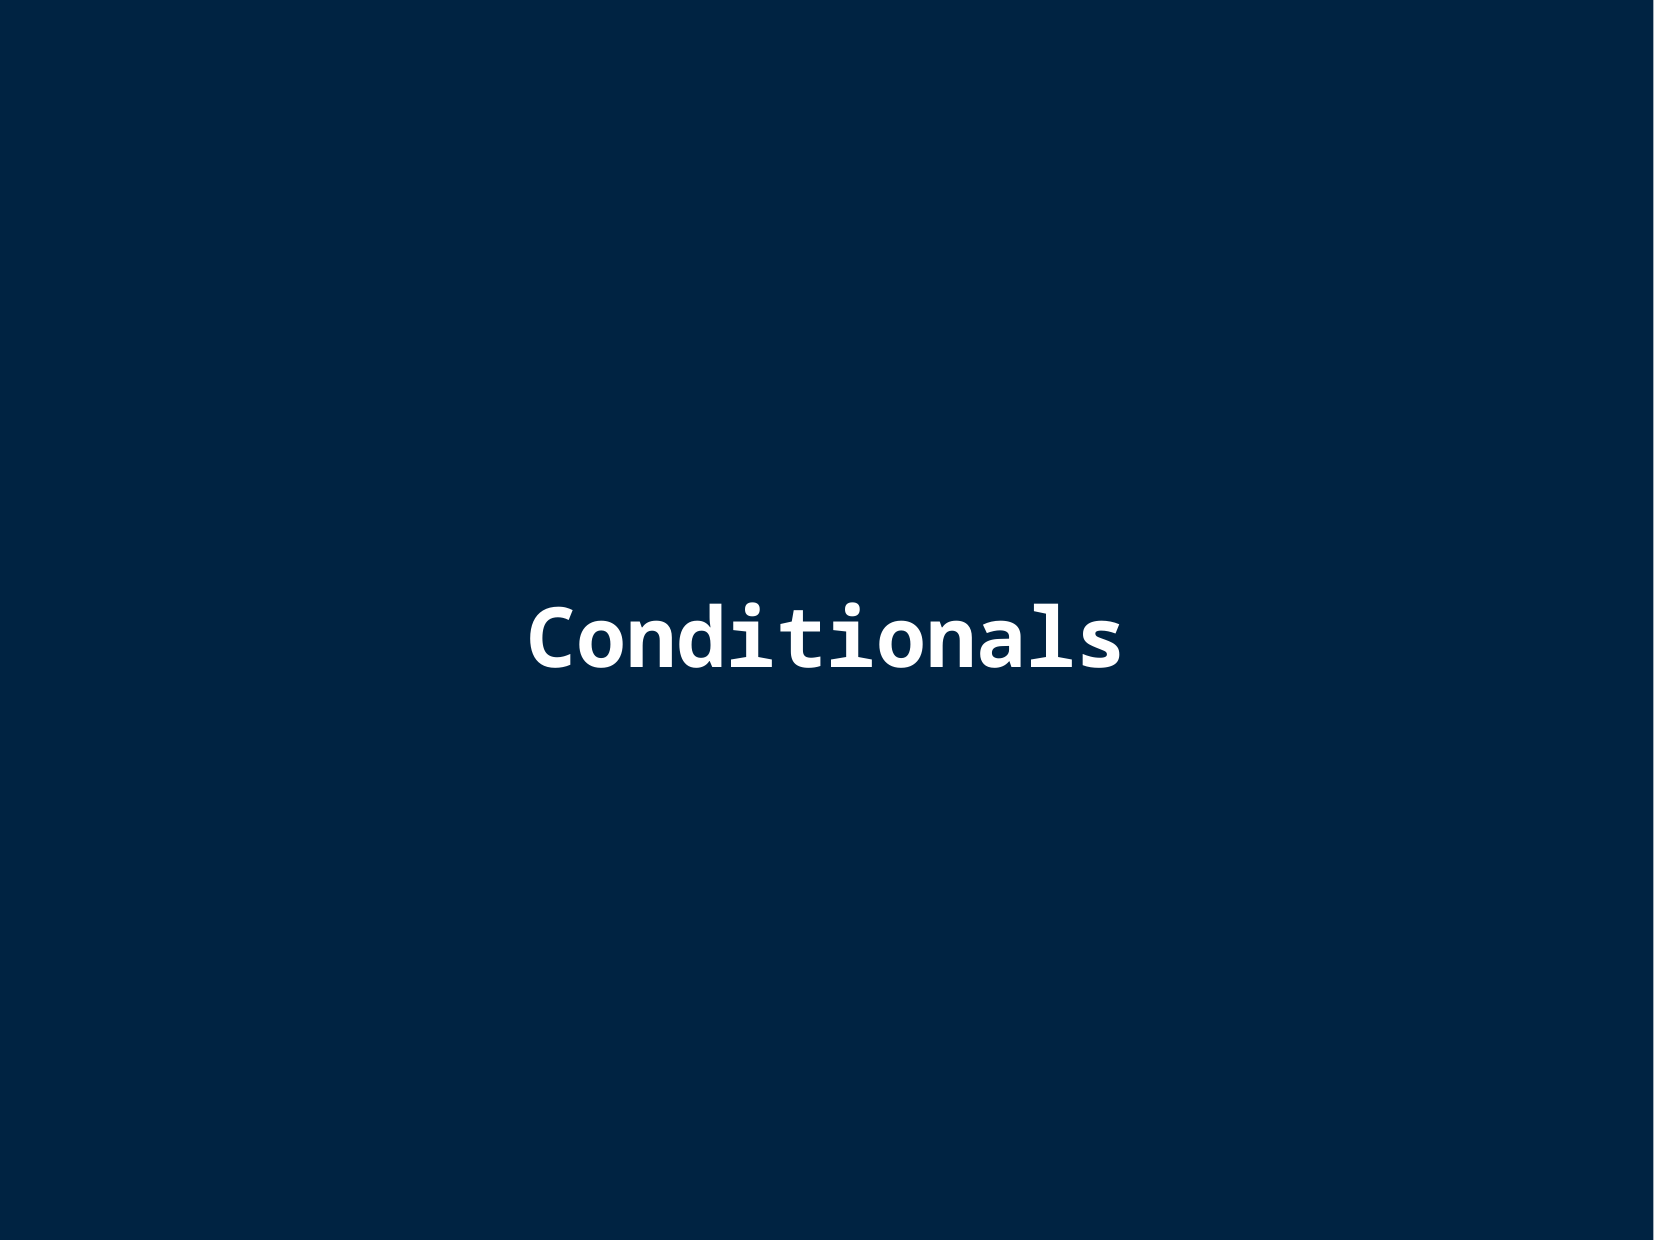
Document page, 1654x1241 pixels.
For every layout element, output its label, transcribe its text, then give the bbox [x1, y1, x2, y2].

text_box Conditionals [261, 571, 1393, 670]
